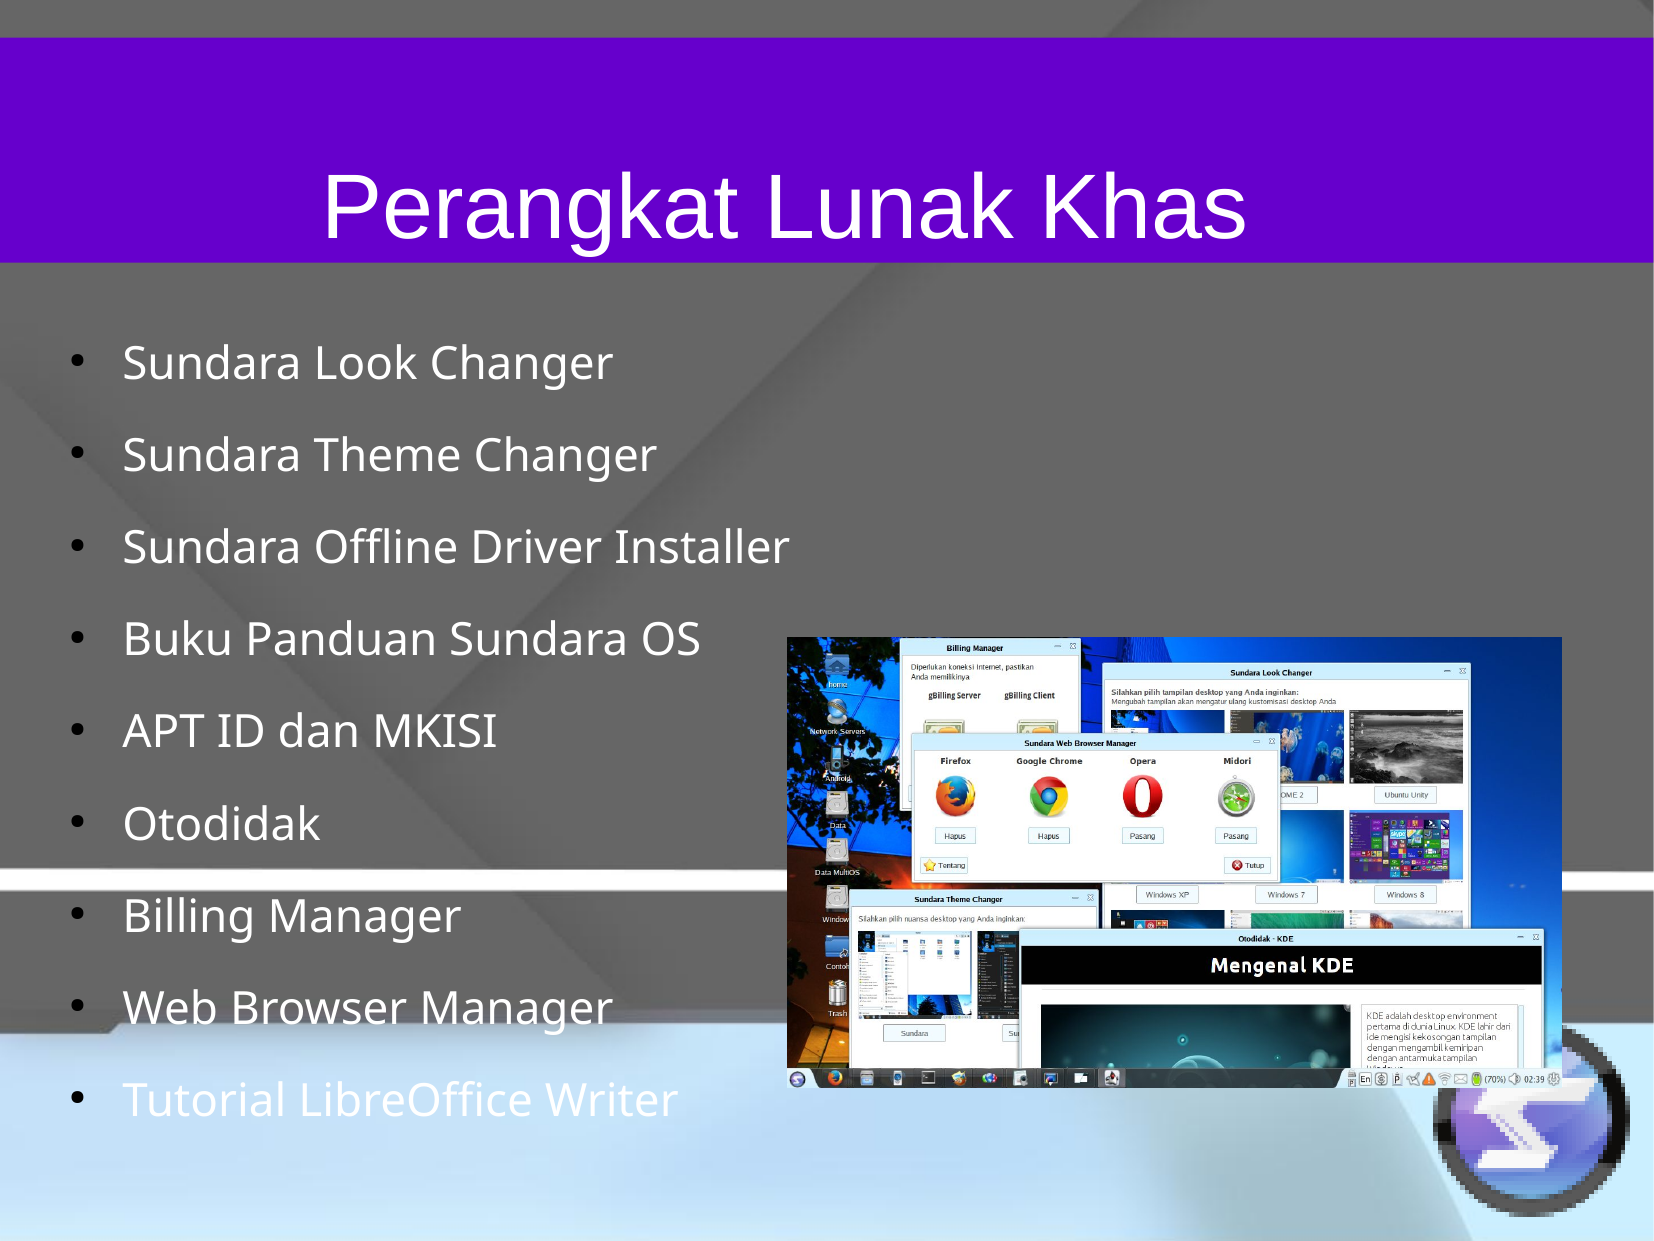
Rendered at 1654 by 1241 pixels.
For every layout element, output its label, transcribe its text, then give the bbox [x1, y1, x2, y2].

list Sundara Look Changer Sundara Theme Changer Sundara Offline Driver Installer Buku Panduan Sundara OS APT ID dan MKISI Otodidak Billing Manager Web Browser Manager Tutorial LibreOffice Writer [51, 330, 1201, 1113]
picture [0, 263, 1654, 1241]
title Perangkat Lunak Khas [37, 102, 1534, 310]
picture [0, 0, 1654, 37]
